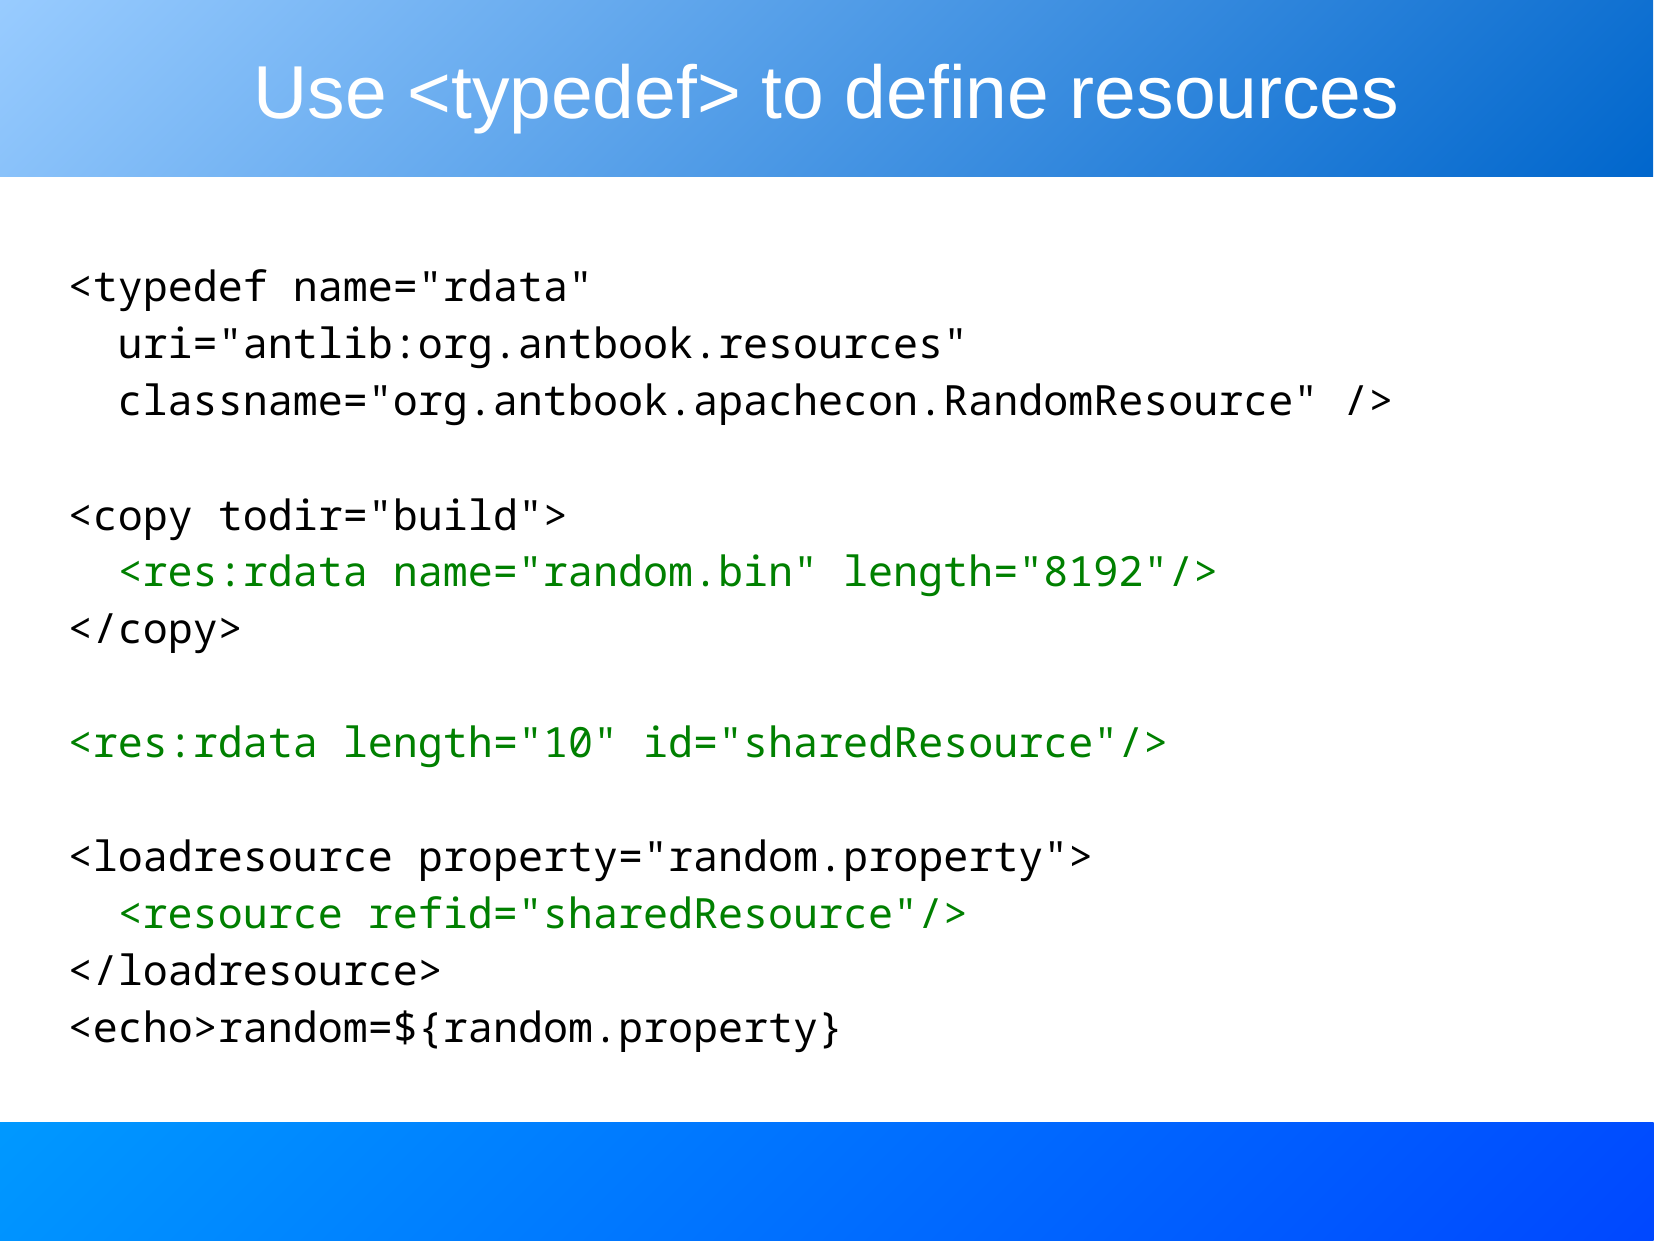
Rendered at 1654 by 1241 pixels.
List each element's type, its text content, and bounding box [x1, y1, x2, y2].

text_box <typedef name="rdata" uri="antlib:org.antbook.resources" classname="org.antbook.apachecon.RandomResource" /> <copy todir="build"> <res:rdata name="random.bin" length="8192"/> </copy> <res:rdata length="10" id="sharedResource"/> <loadresource property="random.property"> <resource refid="sharedResource"/> </loadresource> <echo>random=${random.property} [52, 356, 1592, 956]
title Use <typedef> to define resources [82, 22, 1571, 163]
